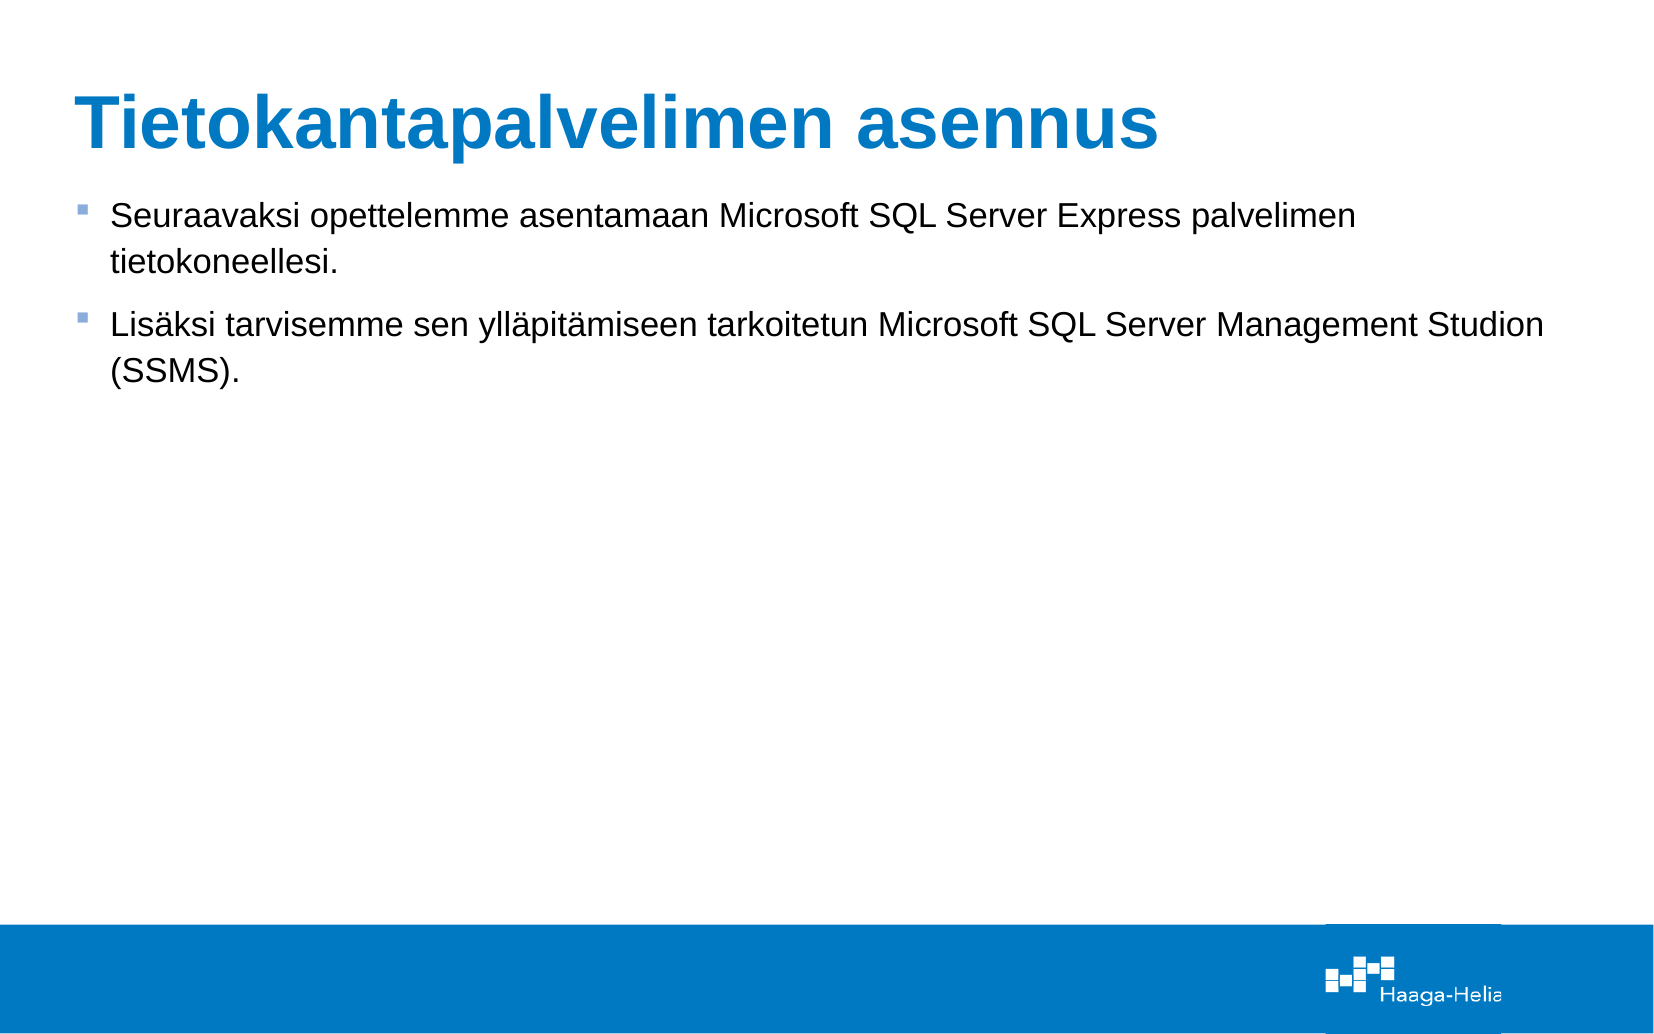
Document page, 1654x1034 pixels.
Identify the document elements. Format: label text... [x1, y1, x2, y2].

picture [1325, 924, 1502, 1034]
title Tietokantapalvelimen asennus [74, 82, 1584, 178]
list Seuraavaksi opettelemme asentamaan Microsoft SQL Server Express palvelimen tietokoneellesi. Lisäksi tarvisemme sen ylläpitämiseen tarkoitetun Microsoft SQL Server Management Studion (SSMS). [74, 188, 1584, 910]
